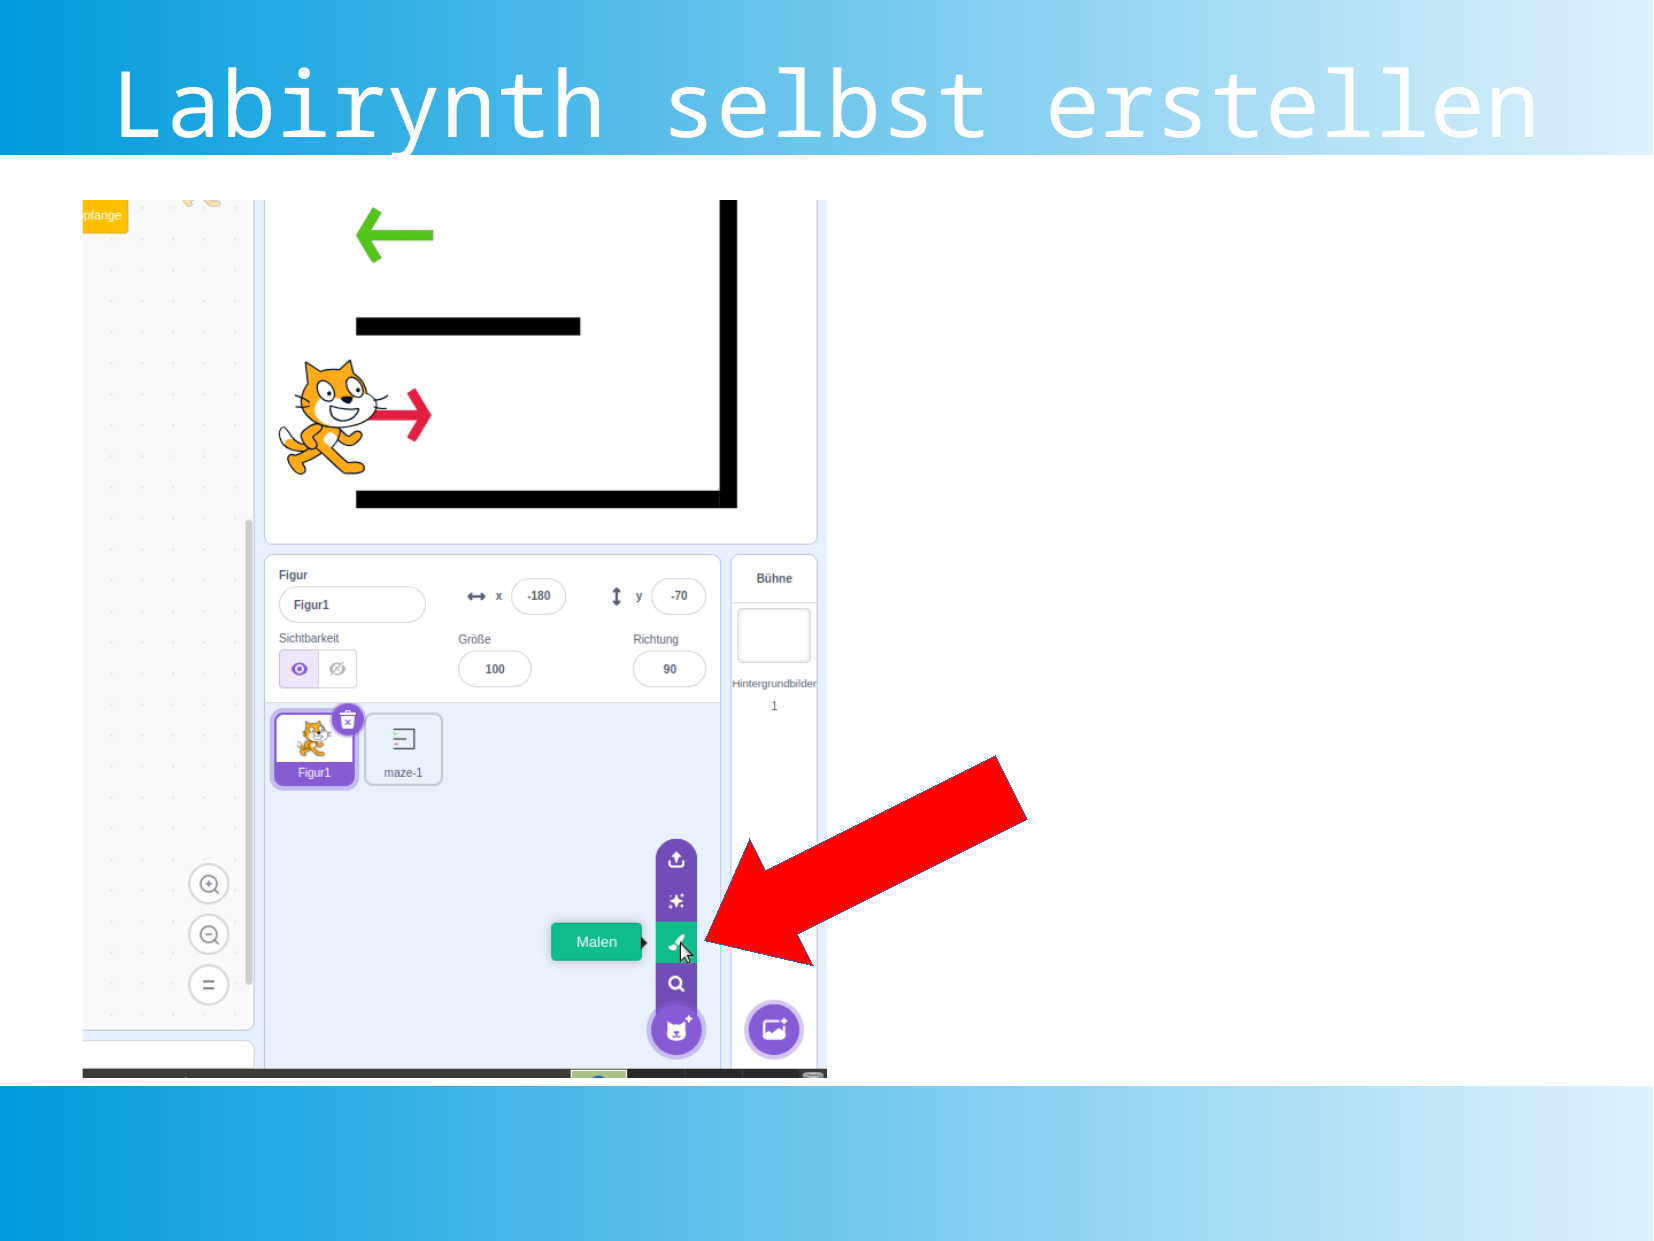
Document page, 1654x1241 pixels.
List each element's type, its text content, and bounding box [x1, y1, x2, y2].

text_box [704, 755, 1028, 966]
title Labirynth selbst erstellen [82, 40, 1571, 163]
picture [82, 200, 827, 1078]
